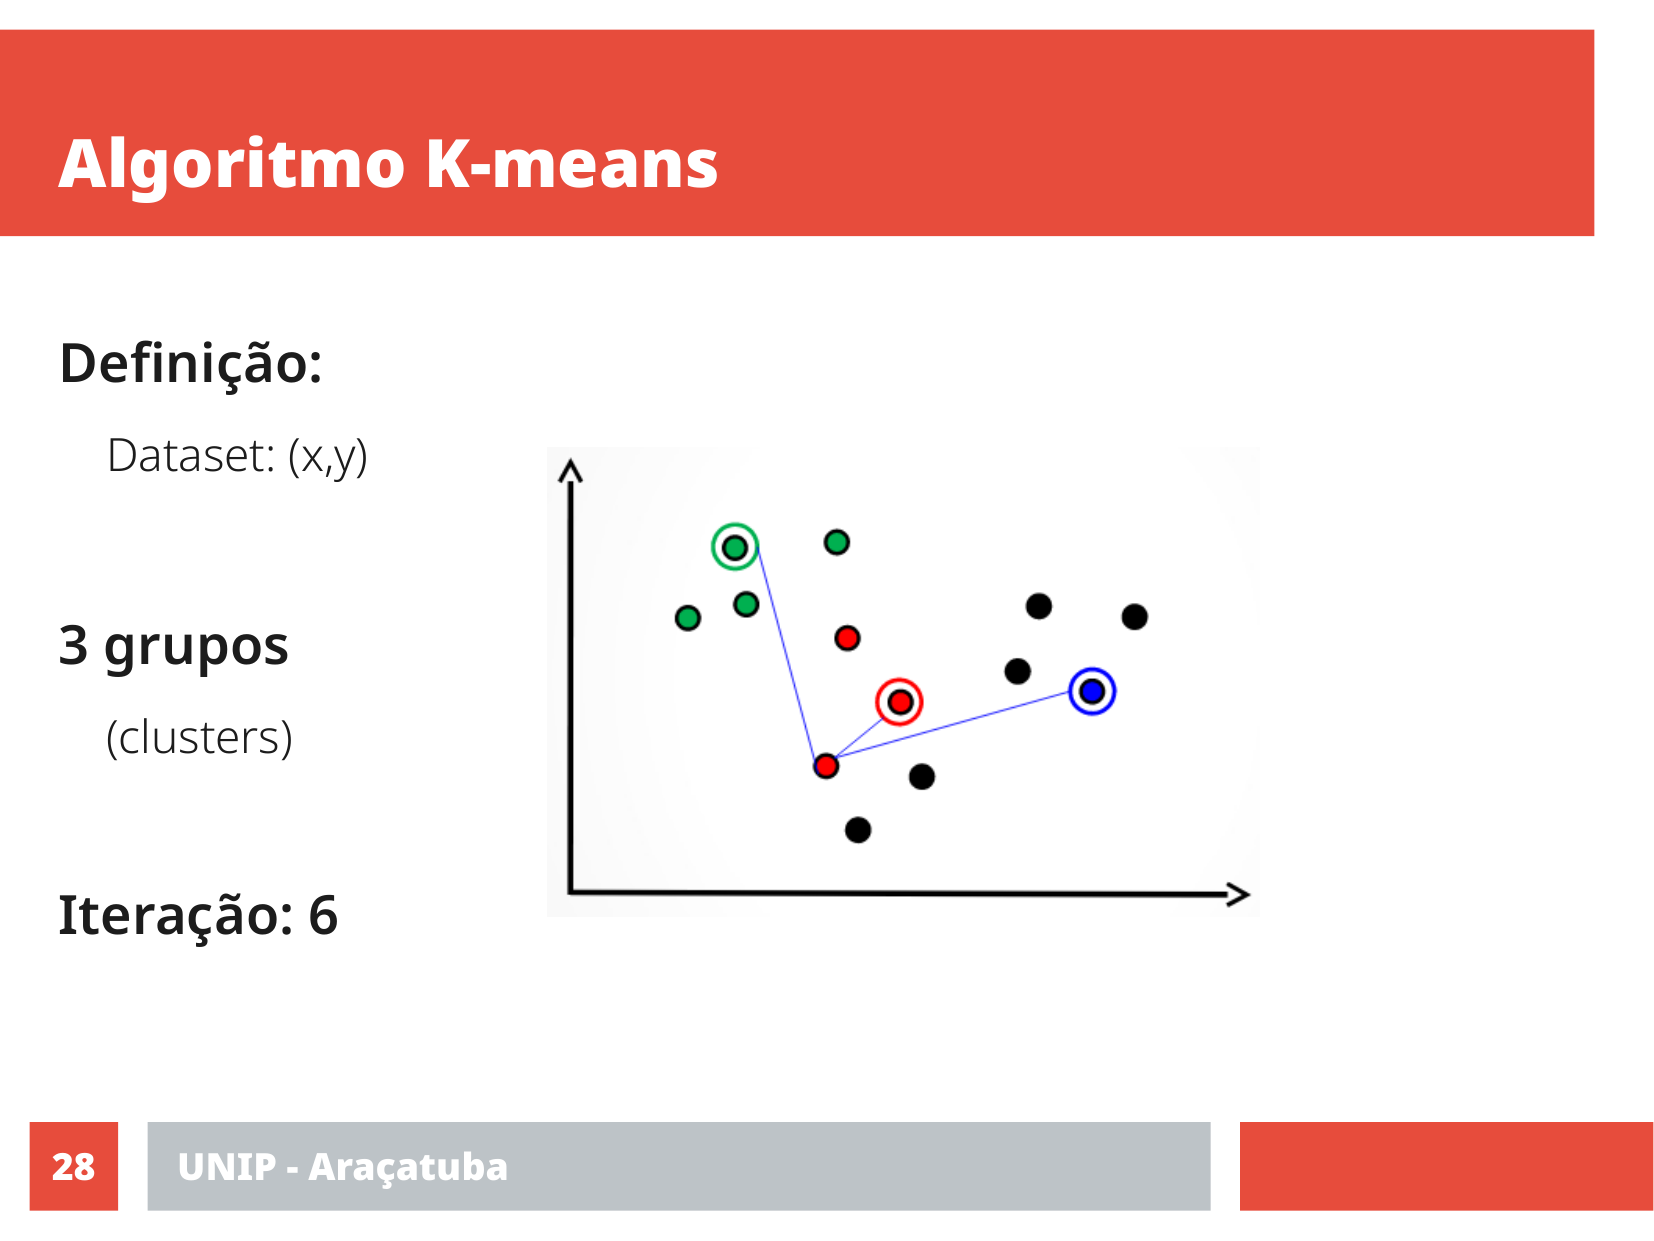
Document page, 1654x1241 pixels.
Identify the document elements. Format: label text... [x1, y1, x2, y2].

list Definição: Dataset: (x,y) 3 grupos (clusters) Iteração: 6 [59, 324, 1565, 1093]
title Algoritmo K-means [59, 59, 1595, 207]
